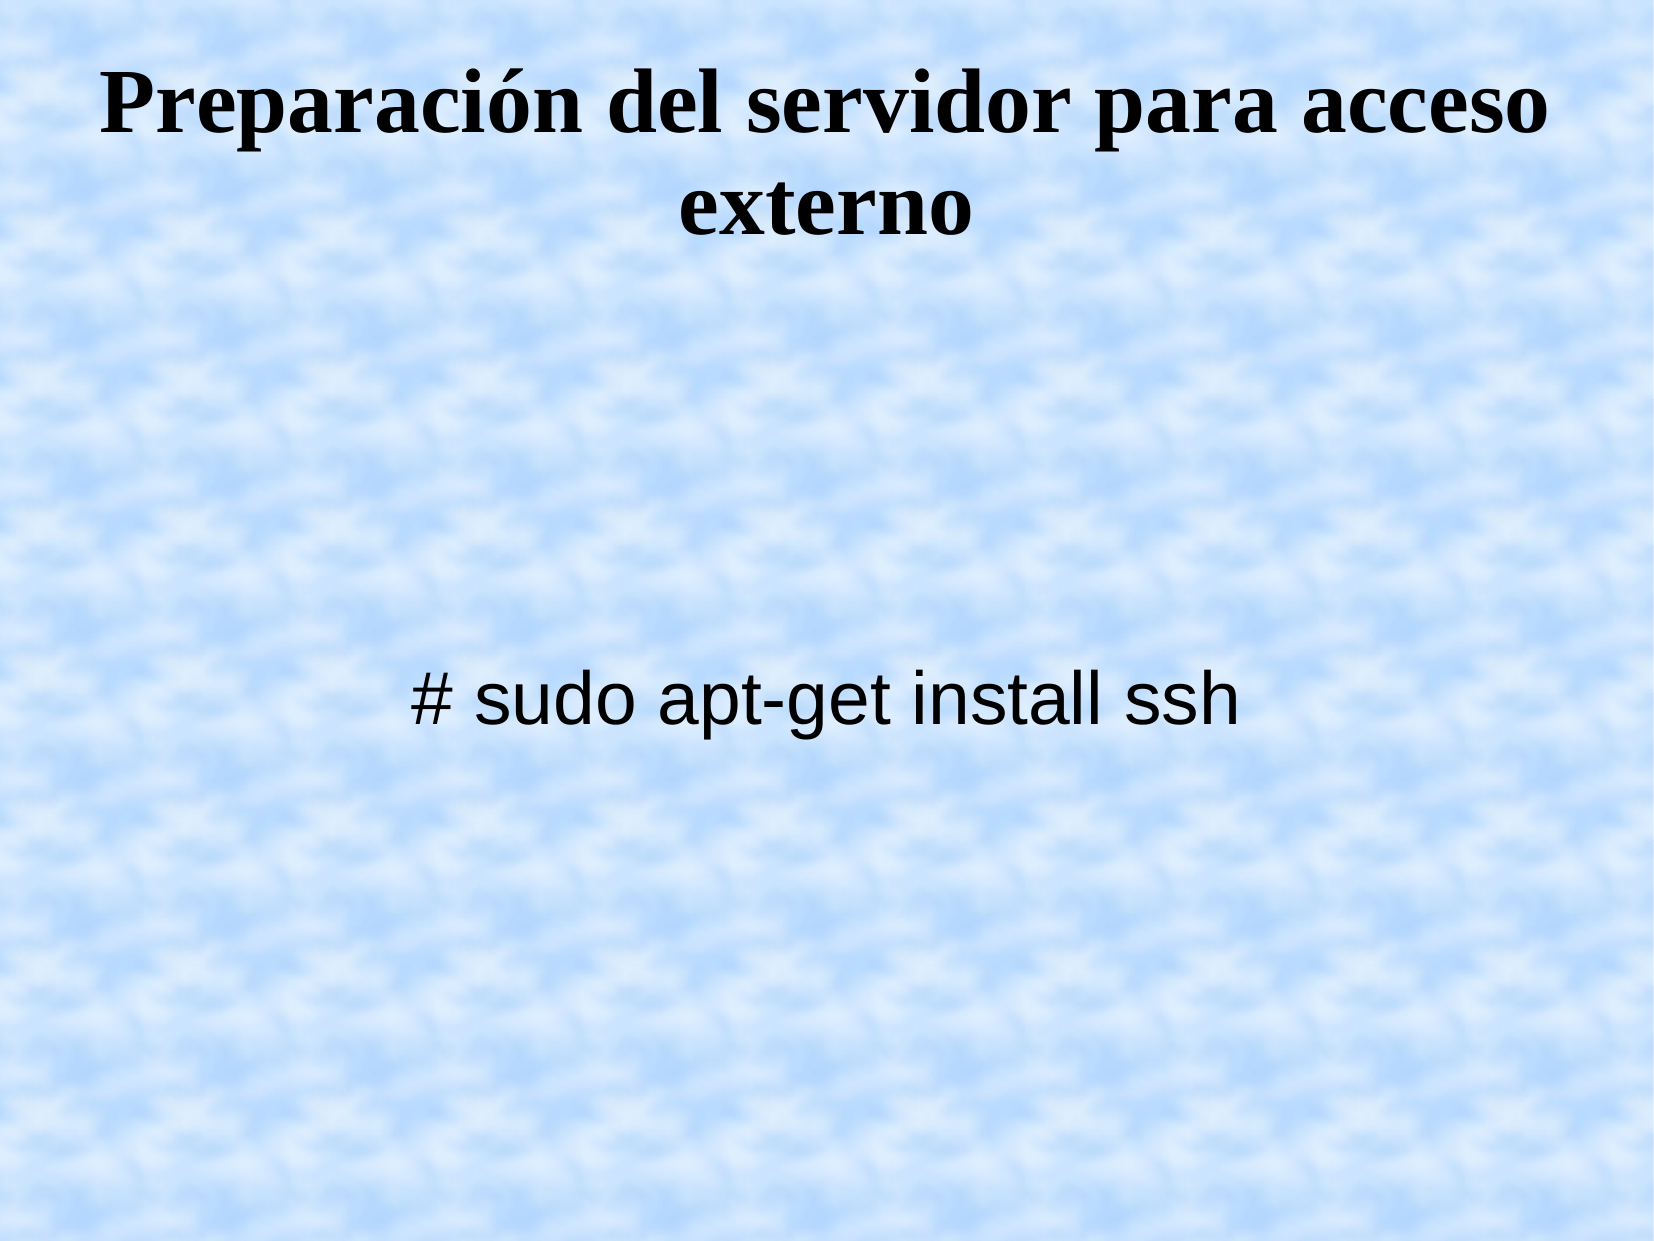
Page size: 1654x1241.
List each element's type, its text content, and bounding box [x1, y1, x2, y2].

picture [0, 0, 1654, 1241]
title Preparación del servidor para acceso externo [82, 33, 1571, 273]
subtitle # sudo apt-get install ssh [82, 297, 1571, 1102]
